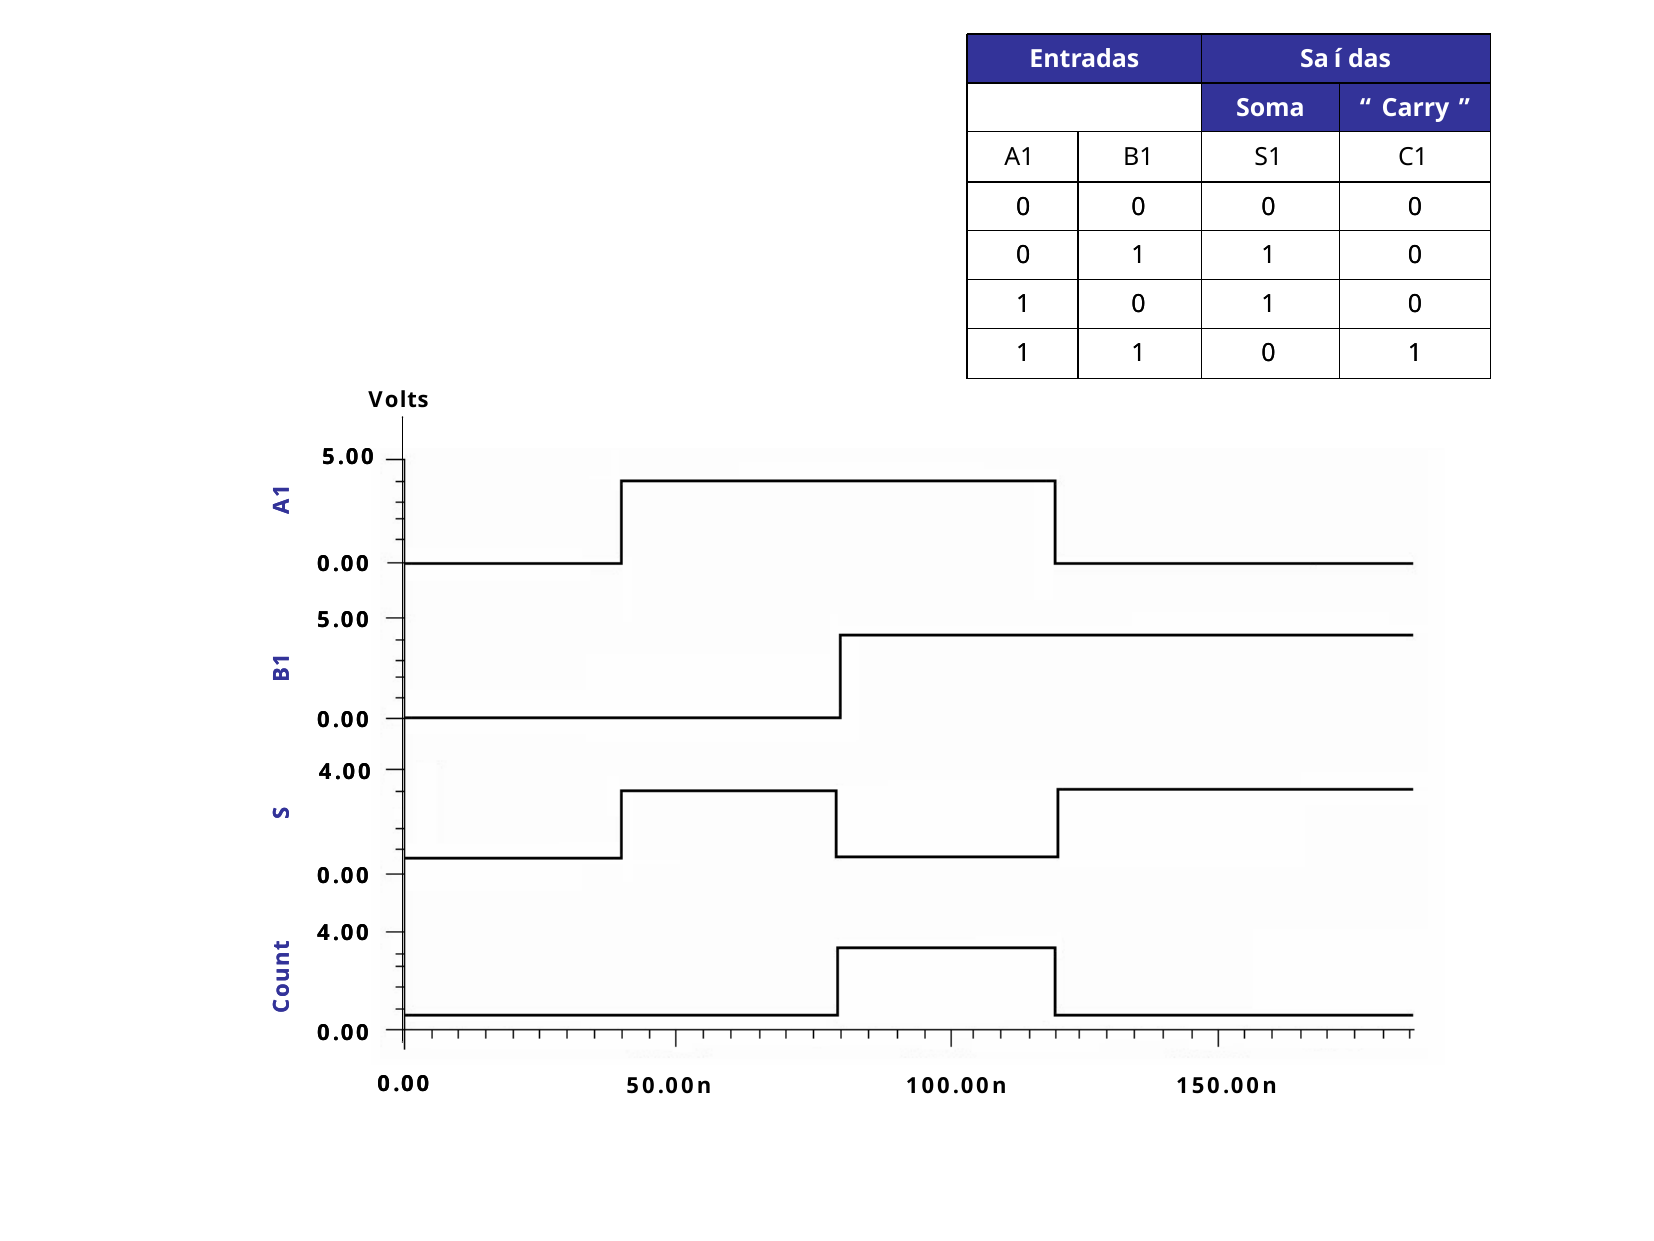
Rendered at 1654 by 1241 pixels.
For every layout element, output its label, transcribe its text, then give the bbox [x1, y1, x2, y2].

text_box Sa [1300, 42, 1330, 73]
text_box B1 [1123, 140, 1154, 171]
text_box das [1348, 42, 1392, 73]
text_box 1 [1261, 287, 1276, 318]
text_box ” [1458, 91, 1471, 122]
text_box [968, 35, 1201, 82]
text_box 0 [1015, 239, 1031, 270]
text_box 1 [1407, 336, 1423, 367]
text_box 0 [1131, 287, 1146, 318]
text_box í [1333, 42, 1342, 73]
text_box A1 [1004, 140, 1035, 171]
text_box 0 [1261, 190, 1276, 221]
text_box [1202, 132, 1339, 181]
text_box 1 [1015, 287, 1031, 318]
text_box 1 [1261, 239, 1276, 270]
text_box 1 [1015, 336, 1031, 367]
text_box 0 [1015, 190, 1031, 221]
text_box 0 [1261, 336, 1276, 367]
text_box [1340, 132, 1490, 181]
text_box 0 [1407, 190, 1423, 221]
text_box 1 [1131, 239, 1146, 270]
text_box “ [1359, 91, 1372, 122]
text_box [1202, 35, 1490, 82]
text_box 0 [1131, 190, 1146, 221]
text_box [1202, 84, 1339, 131]
text_box 1 [1131, 336, 1146, 367]
text_box [968, 132, 1077, 181]
text_box Soma [1236, 91, 1306, 122]
picture [266, 385, 1445, 1100]
text_box C1 [1398, 140, 1429, 171]
text_box 0 [1407, 287, 1423, 318]
text_box S1 [1254, 140, 1283, 171]
text_box 0 [1407, 239, 1423, 270]
text_box Carry [1381, 91, 1450, 122]
text_box [1340, 84, 1490, 131]
text_box Entradas [1029, 42, 1140, 73]
text_box [1079, 132, 1201, 181]
text_box [968, 84, 1201, 131]
